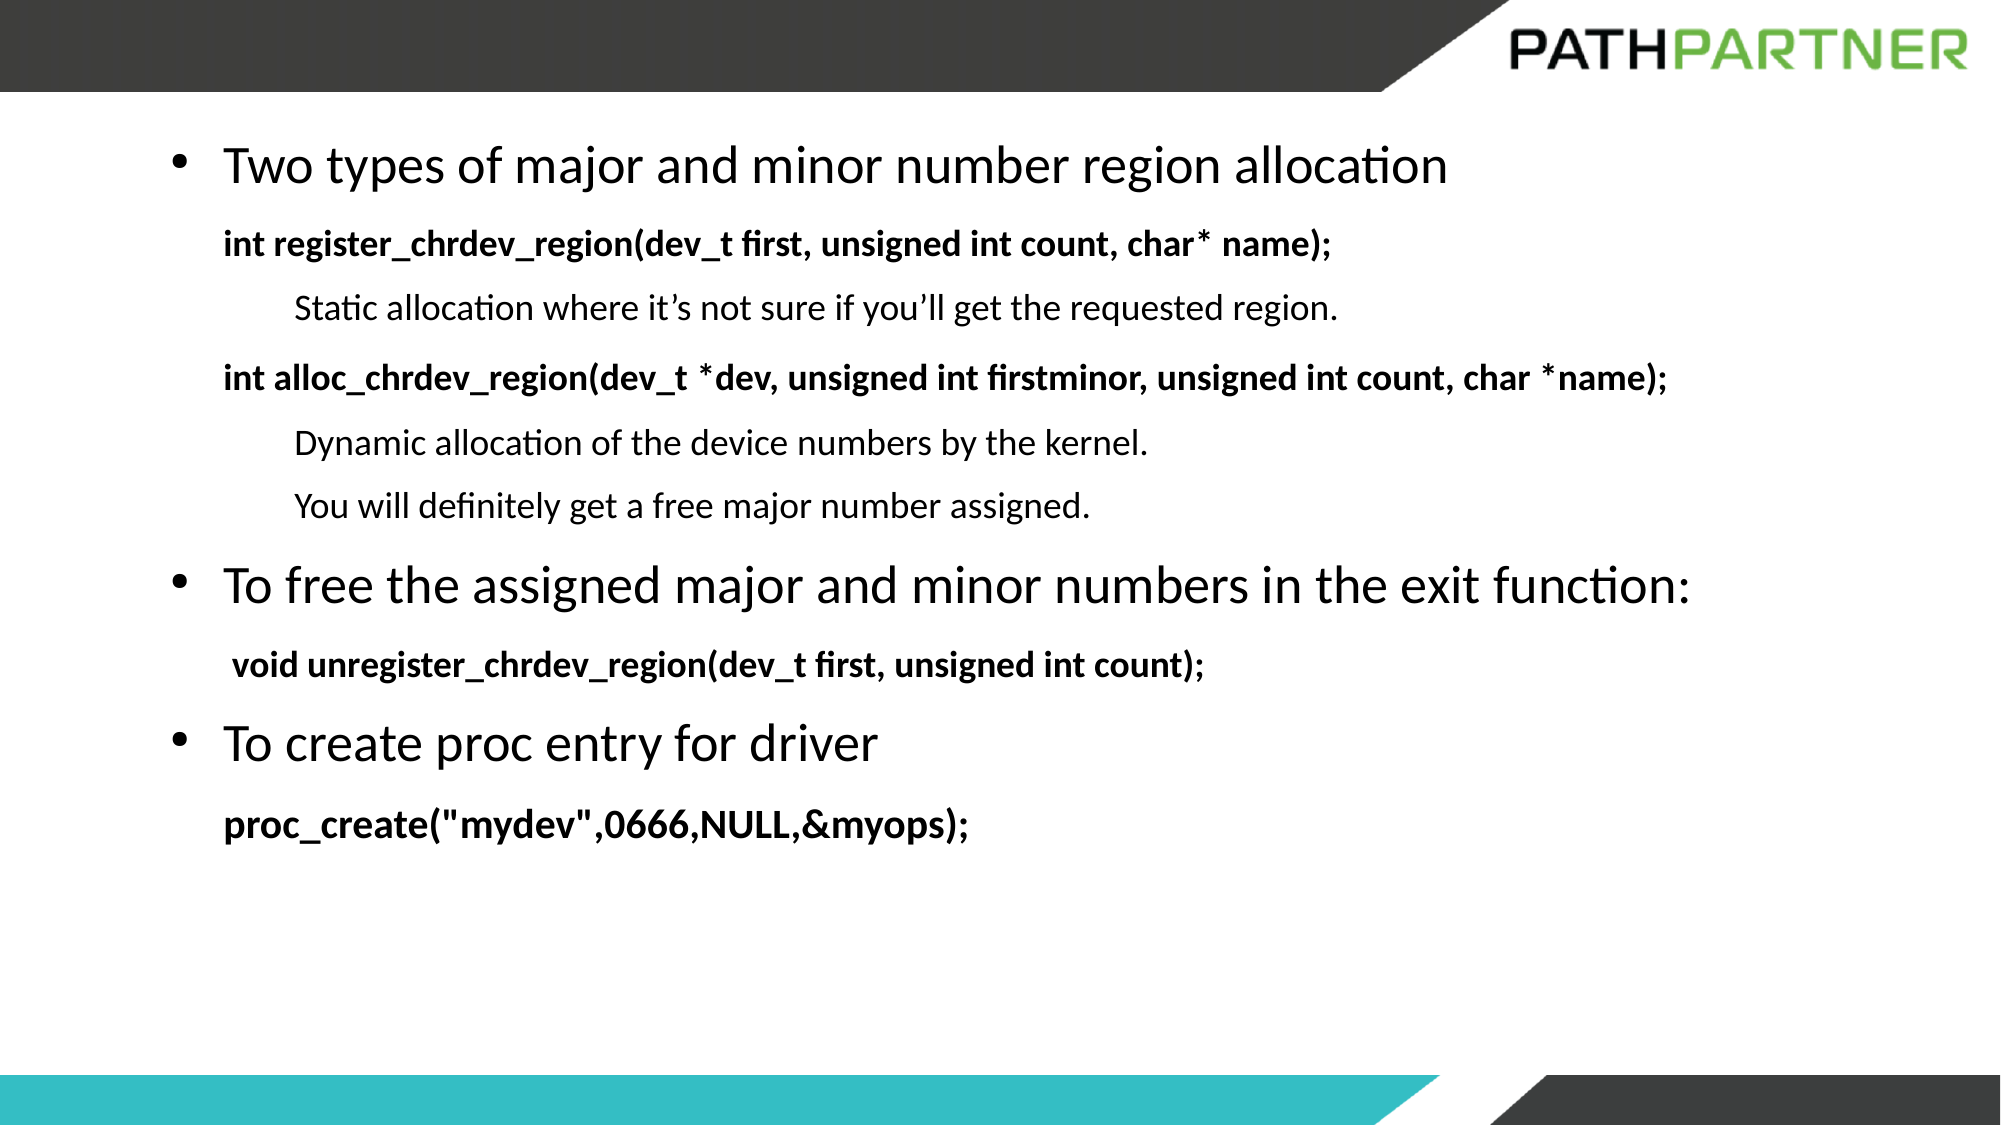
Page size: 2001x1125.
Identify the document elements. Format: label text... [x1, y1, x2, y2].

picture [0, 1075, 2001, 1125]
picture [0, 0, 2000, 92]
list Two types of major and minor number region allocation int register_chrdev_region(dev_t first, unsigned int count, char* name); Static allocation where it’s not sure if you’ll get the requested region. int alloc_chrdev_region(dev_t *dev, unsigned int firstminor, unsigned int count, char *name); Dynamic allocation of the device numbers by the kernel. You will definitely get a free major number assigned. To free the assigned major and minor numbers in the exit function: void unregister_chrdev_region(dev_t first, unsigned int count); To create proc entry for driver proc_create("mydev",0666,NULL,&myops); [137, 128, 1863, 1014]
